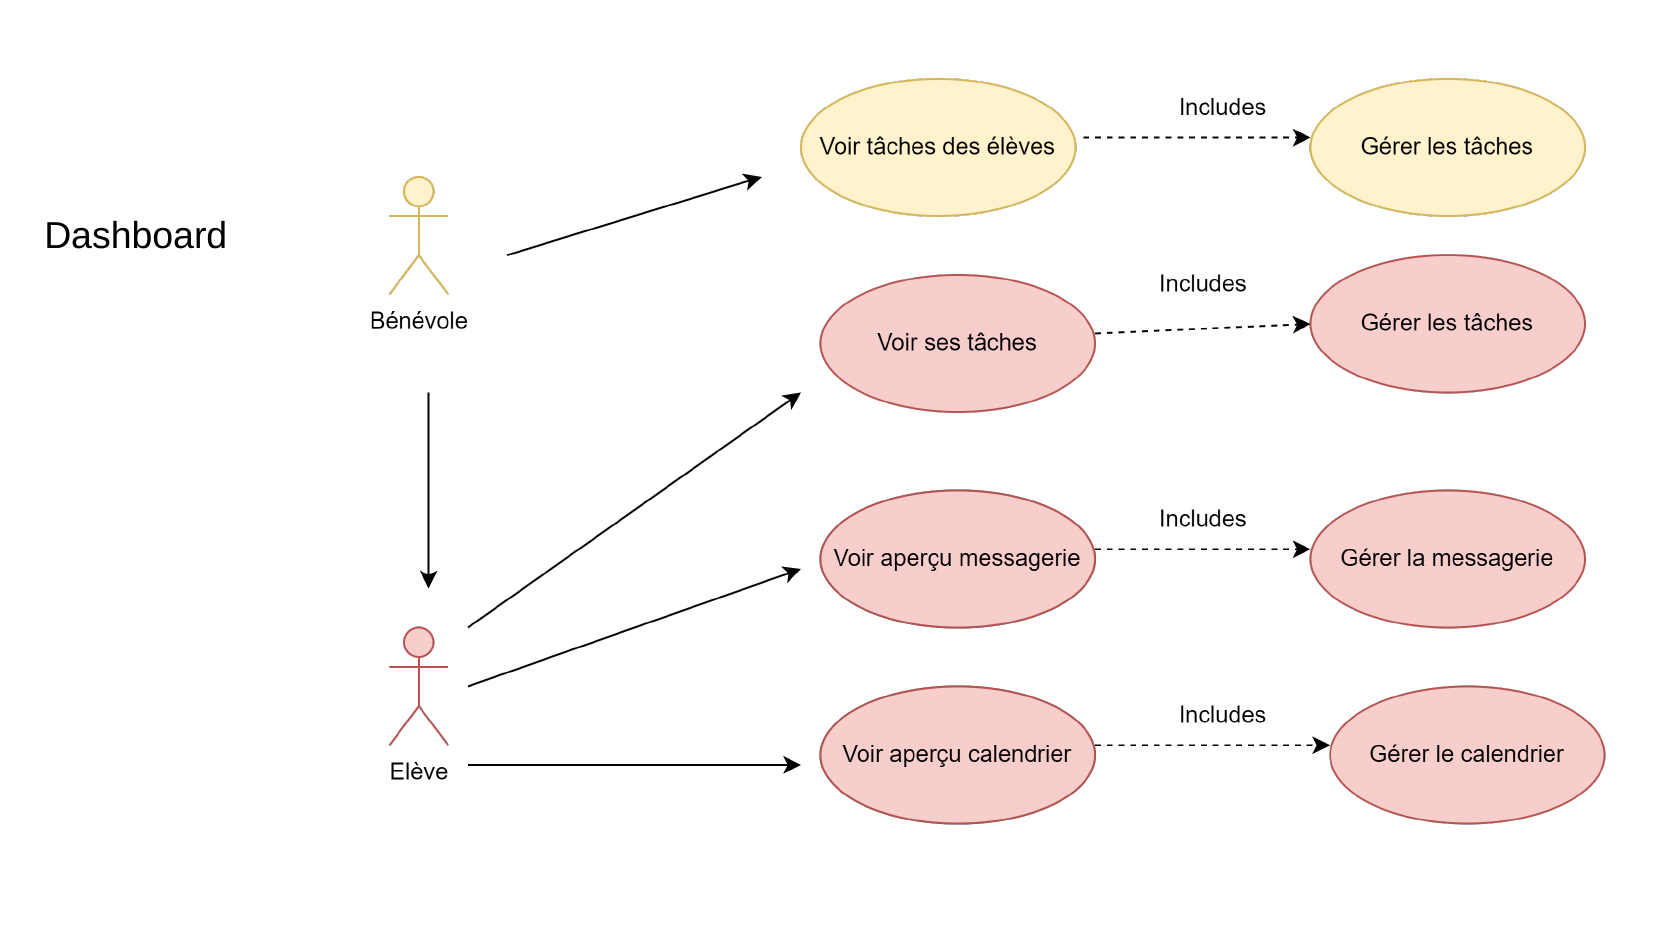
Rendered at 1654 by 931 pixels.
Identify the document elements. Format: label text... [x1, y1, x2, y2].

picture [349, 58, 1625, 844]
text_box Dashboard [29, 206, 349, 264]
